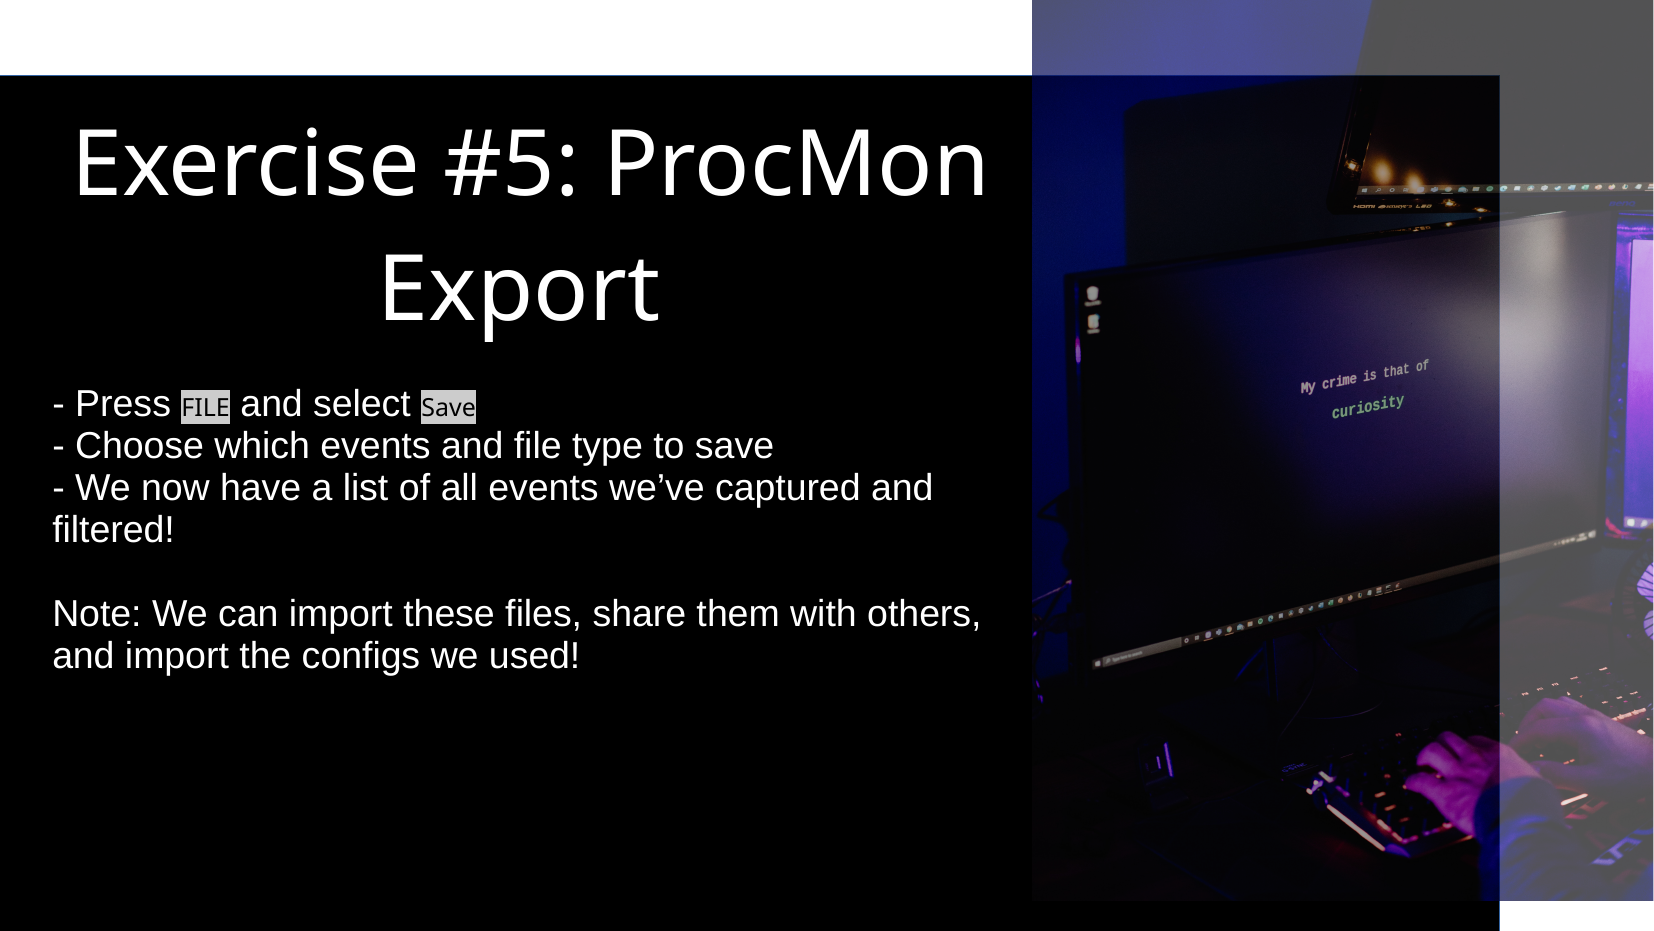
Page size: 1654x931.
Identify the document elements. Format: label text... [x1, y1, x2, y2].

text_box - Press FILE and select Save - Choose which events and file type to save - We now have a list of all events we’ve captured and filtered! Note: We can import these files, share them with others, and import the configs we used! [37, 375, 1013, 810]
title Exercise #5: ProcMon Export [49, 32, 1013, 375]
text_box [0, 75, 1500, 931]
picture [1032, 0, 1654, 901]
